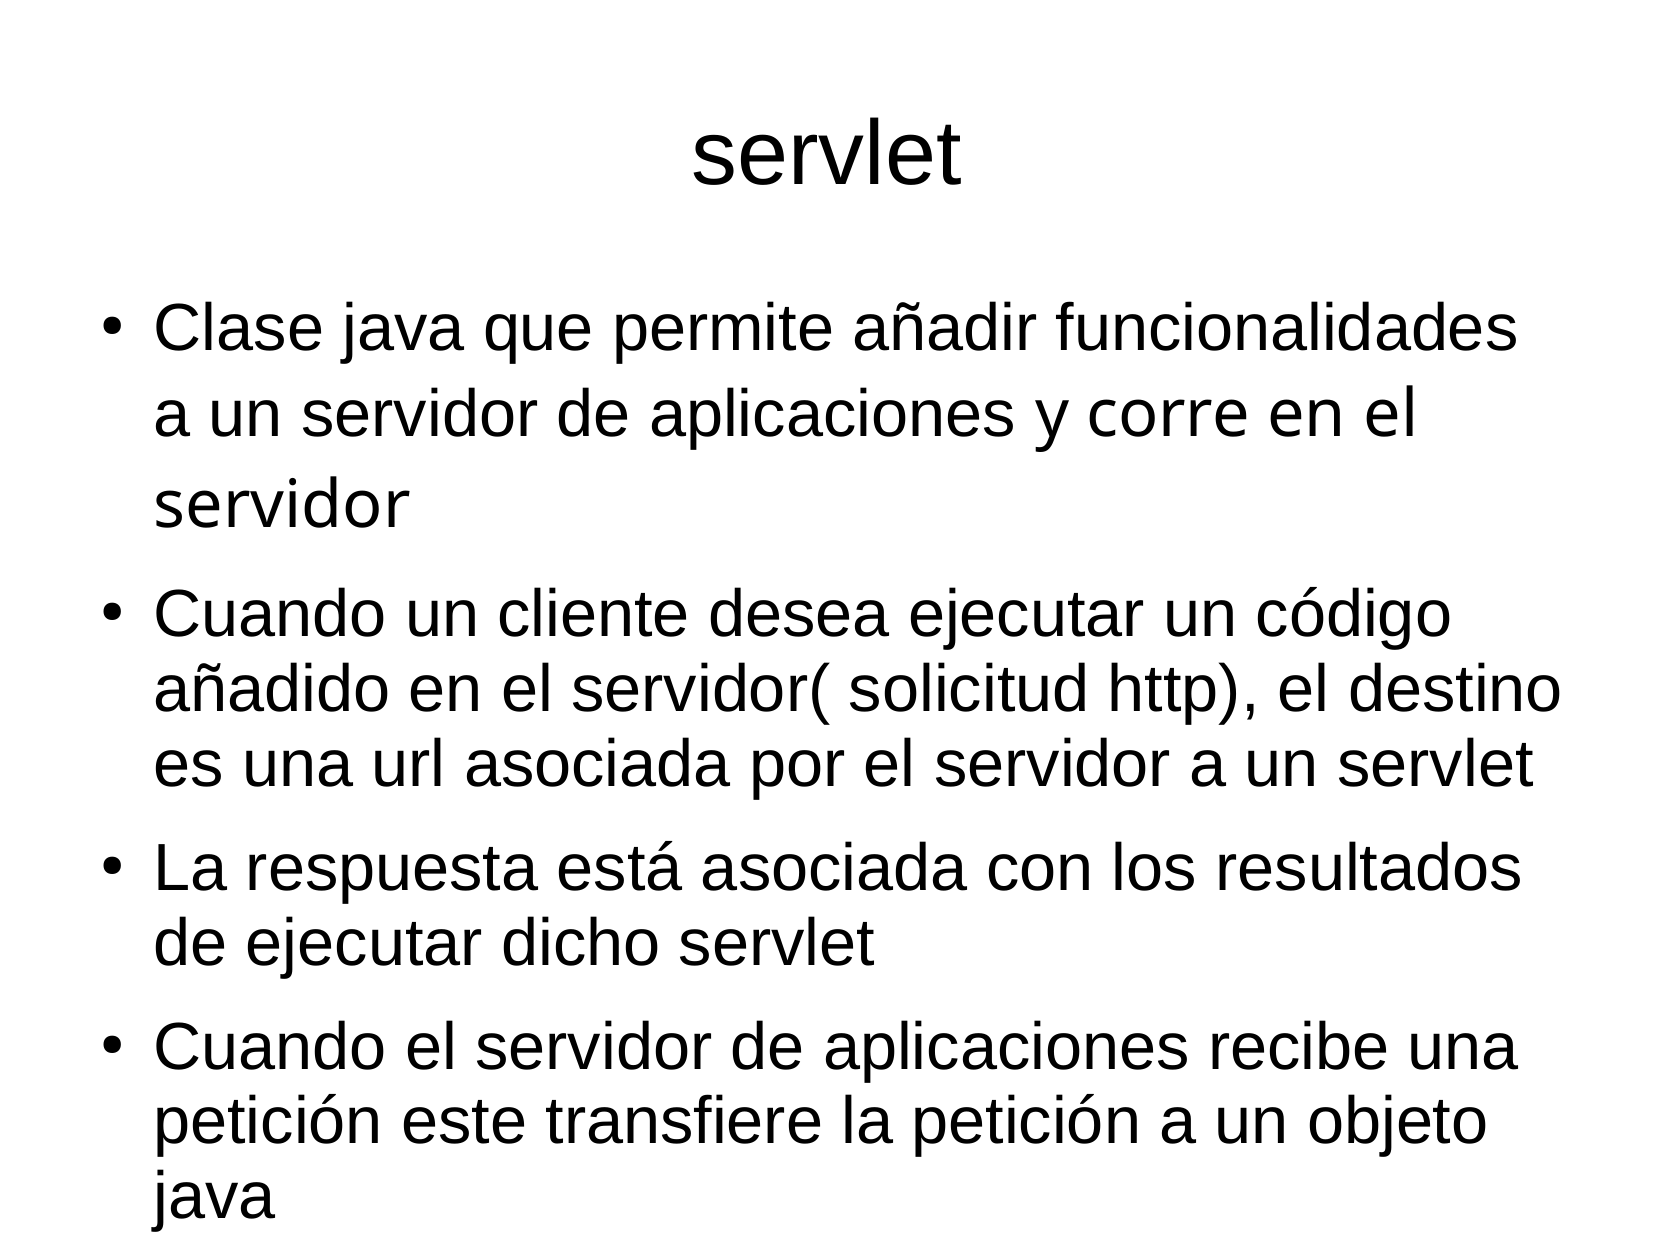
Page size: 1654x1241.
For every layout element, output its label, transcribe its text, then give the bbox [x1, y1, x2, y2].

title servlet [82, 49, 1571, 257]
list Clase java que permite añadir funcionalidades a un servidor de aplicaciones y corre en el servidor Cuando un cliente desea ejecutar un código añadido en el servidor( solicitud http), el destino es una url asociada por el servidor a un servlet La respuesta está asociada con los resultados de ejecutar dicho servlet Cuando el servidor de aplicaciones recibe una petición este transfiere la petición a un objeto java [82, 290, 1571, 1201]
